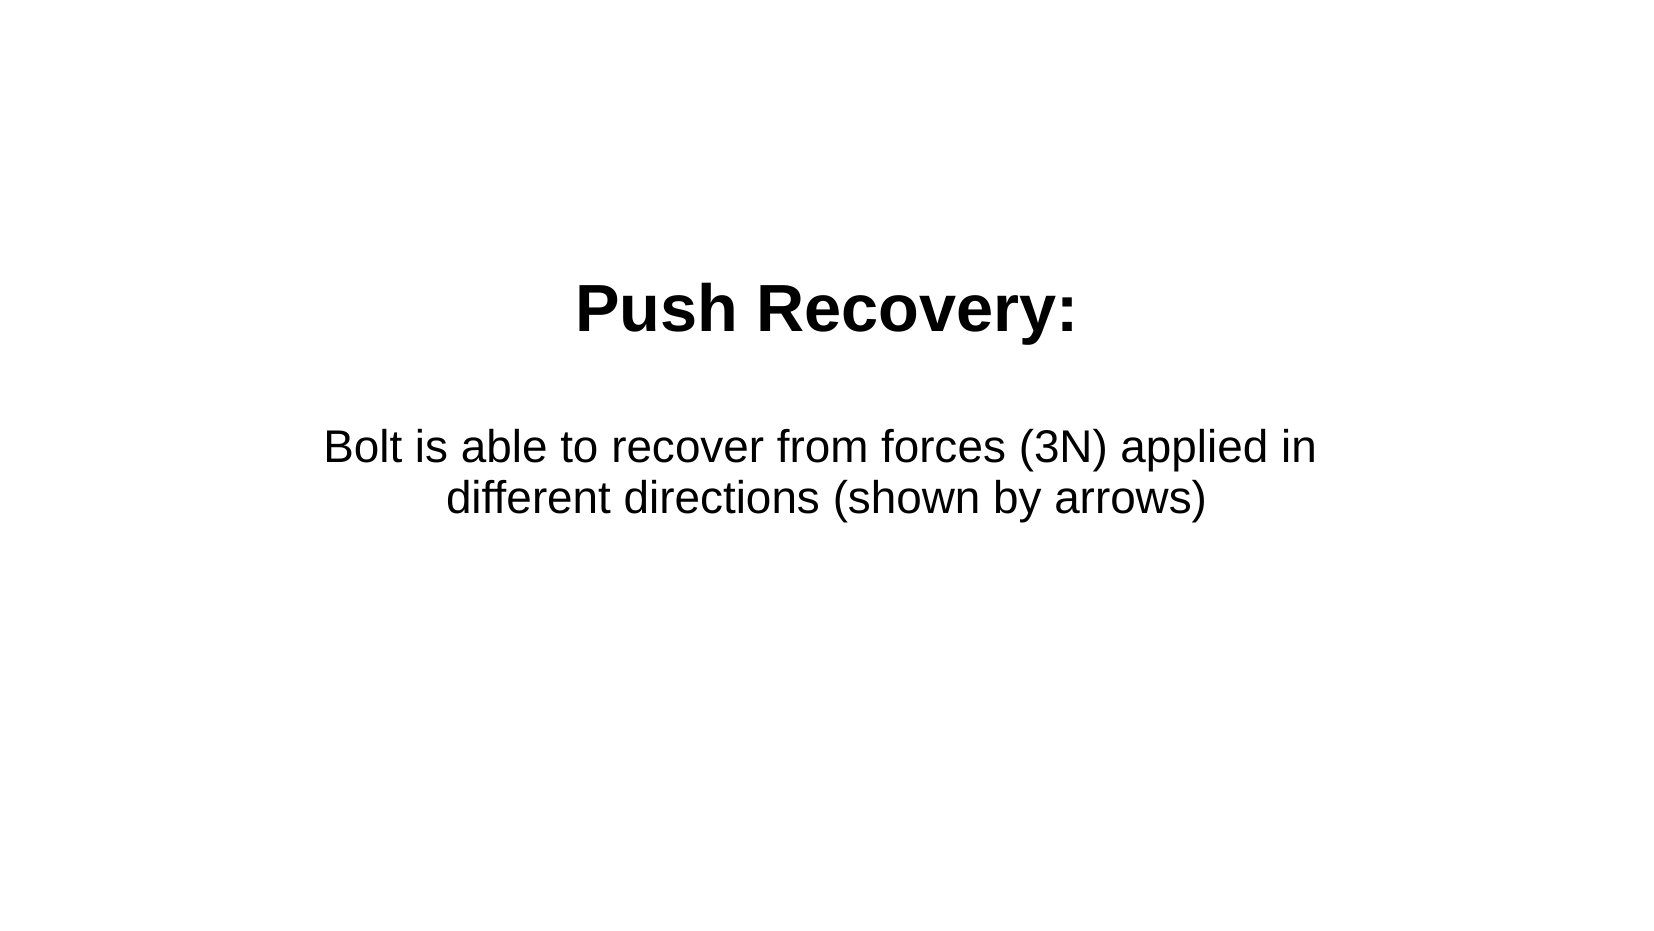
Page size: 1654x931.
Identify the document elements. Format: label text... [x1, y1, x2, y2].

subtitle Push Recovery: Bolt is able to recover from forces (3N) applied in different directions (shown by arrows) [82, 37, 1571, 757]
